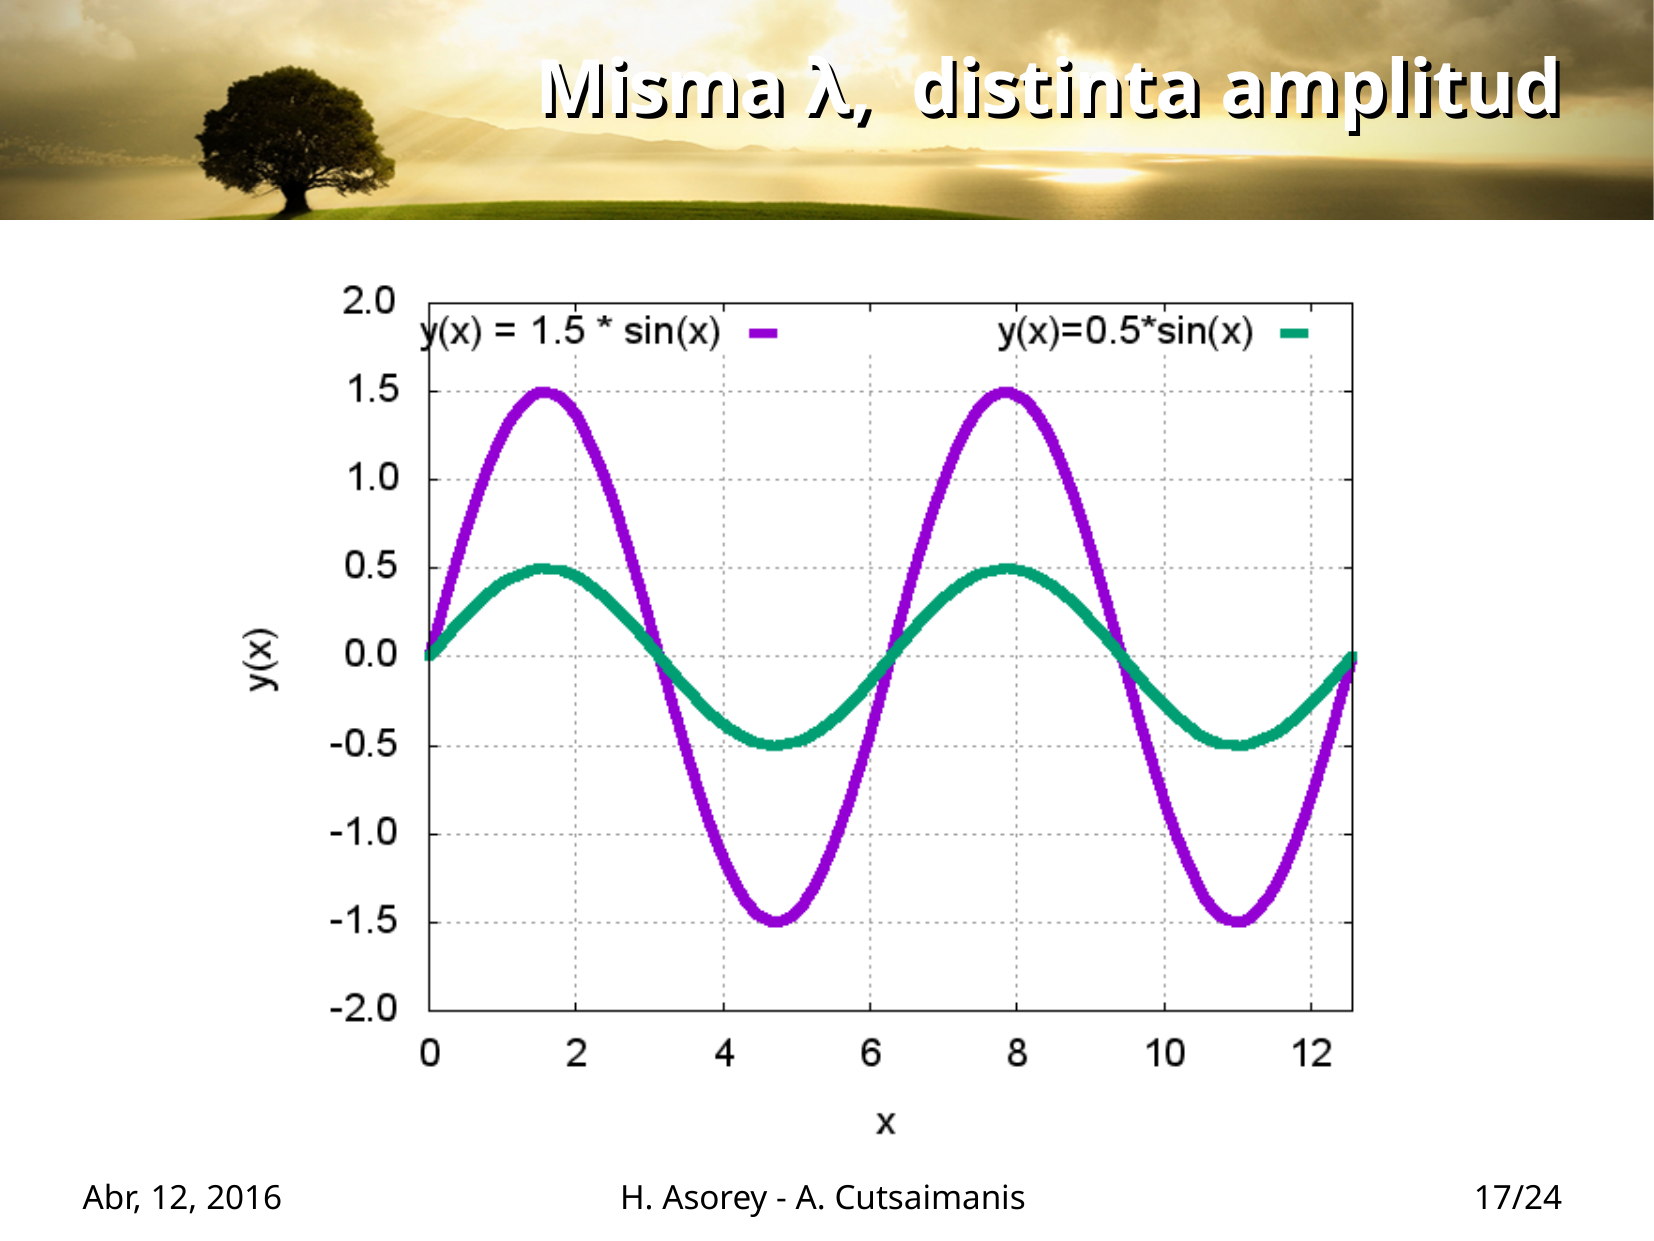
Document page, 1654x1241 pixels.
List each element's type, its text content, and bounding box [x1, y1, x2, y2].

picture [0, 0, 1654, 220]
title Misma λ, distinta amplitud [75, 19, 1564, 151]
picture [226, 254, 1427, 1156]
